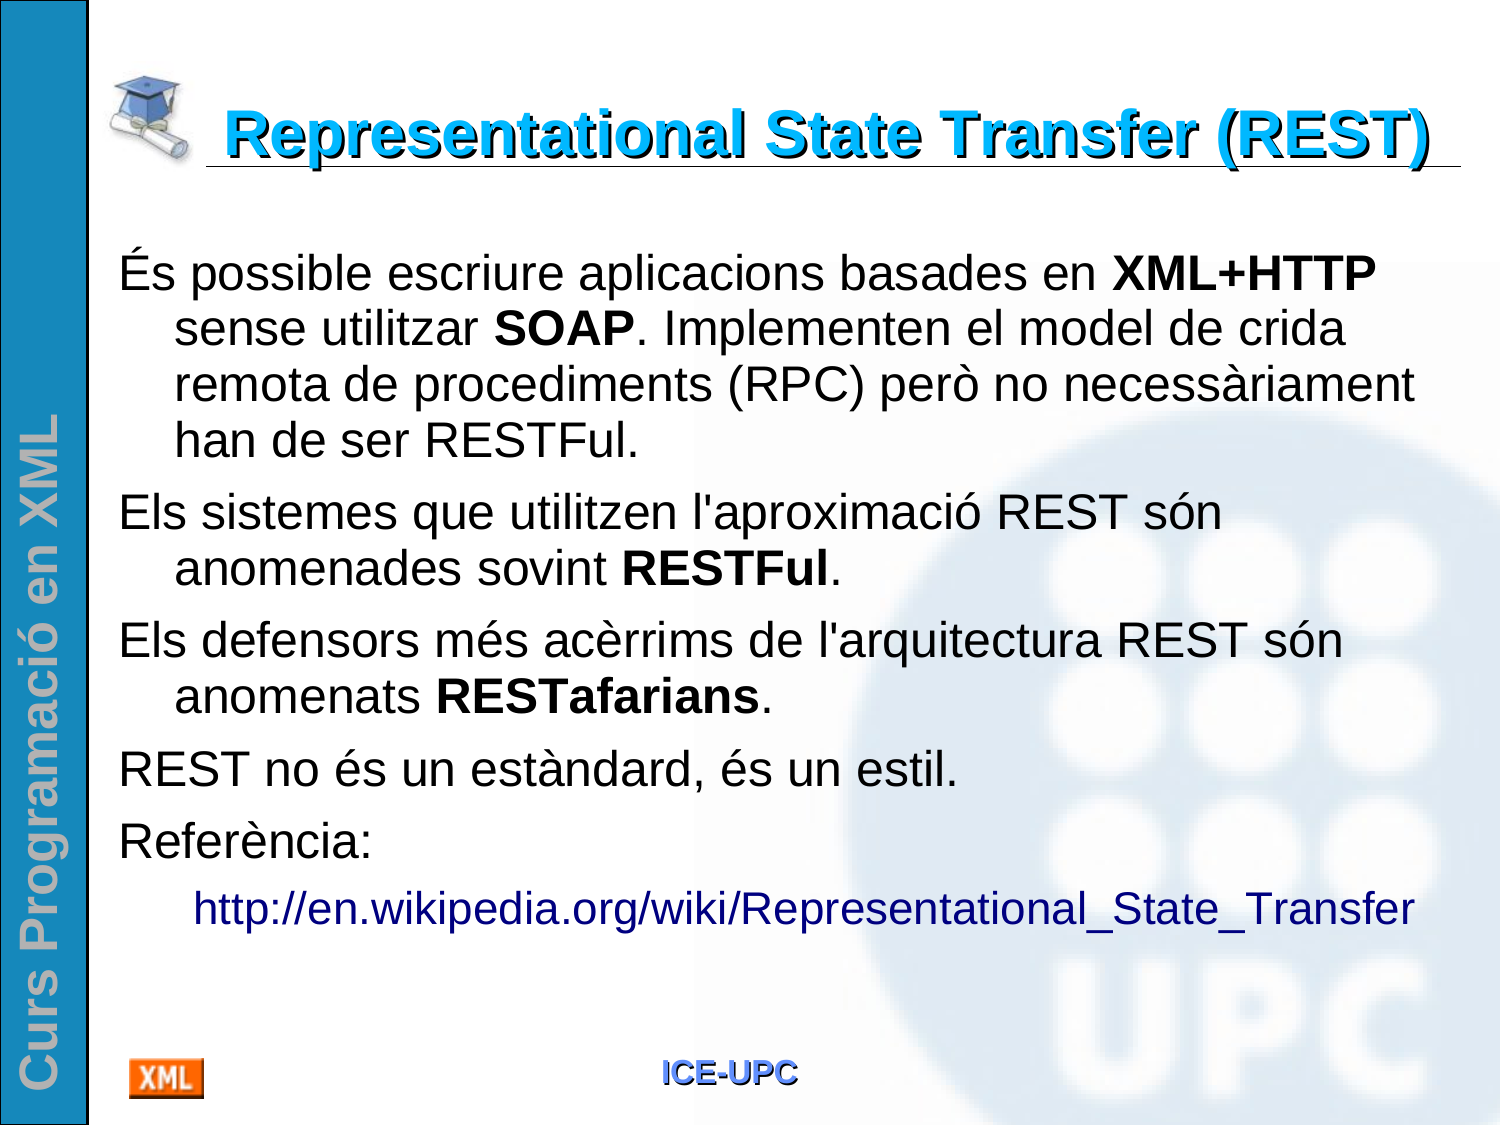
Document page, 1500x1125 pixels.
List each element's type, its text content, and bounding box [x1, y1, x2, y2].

picture [694, 262, 1500, 1125]
picture [93, 61, 206, 174]
list És possible escriure aplicacions basades en XML+HTTP sense utilitzar SOAP. Implementen el model de crida remota de procediments (RPC) però no necessàriament han de ser RESTFul. Els sistemes que utilitzen l'aproximació REST són anomenades sovint RESTFul. Els defensors més acèrrims de l'arquitectura REST són anomenats RESTafarians. REST no és un estàndard, és un estil. Referència: http://en.wikipedia.org/wiki/Representational_State_Transfer [118, 244, 1477, 1013]
picture [129, 1058, 204, 1099]
title Representational State Transfer (REST) [206, 88, 1447, 178]
